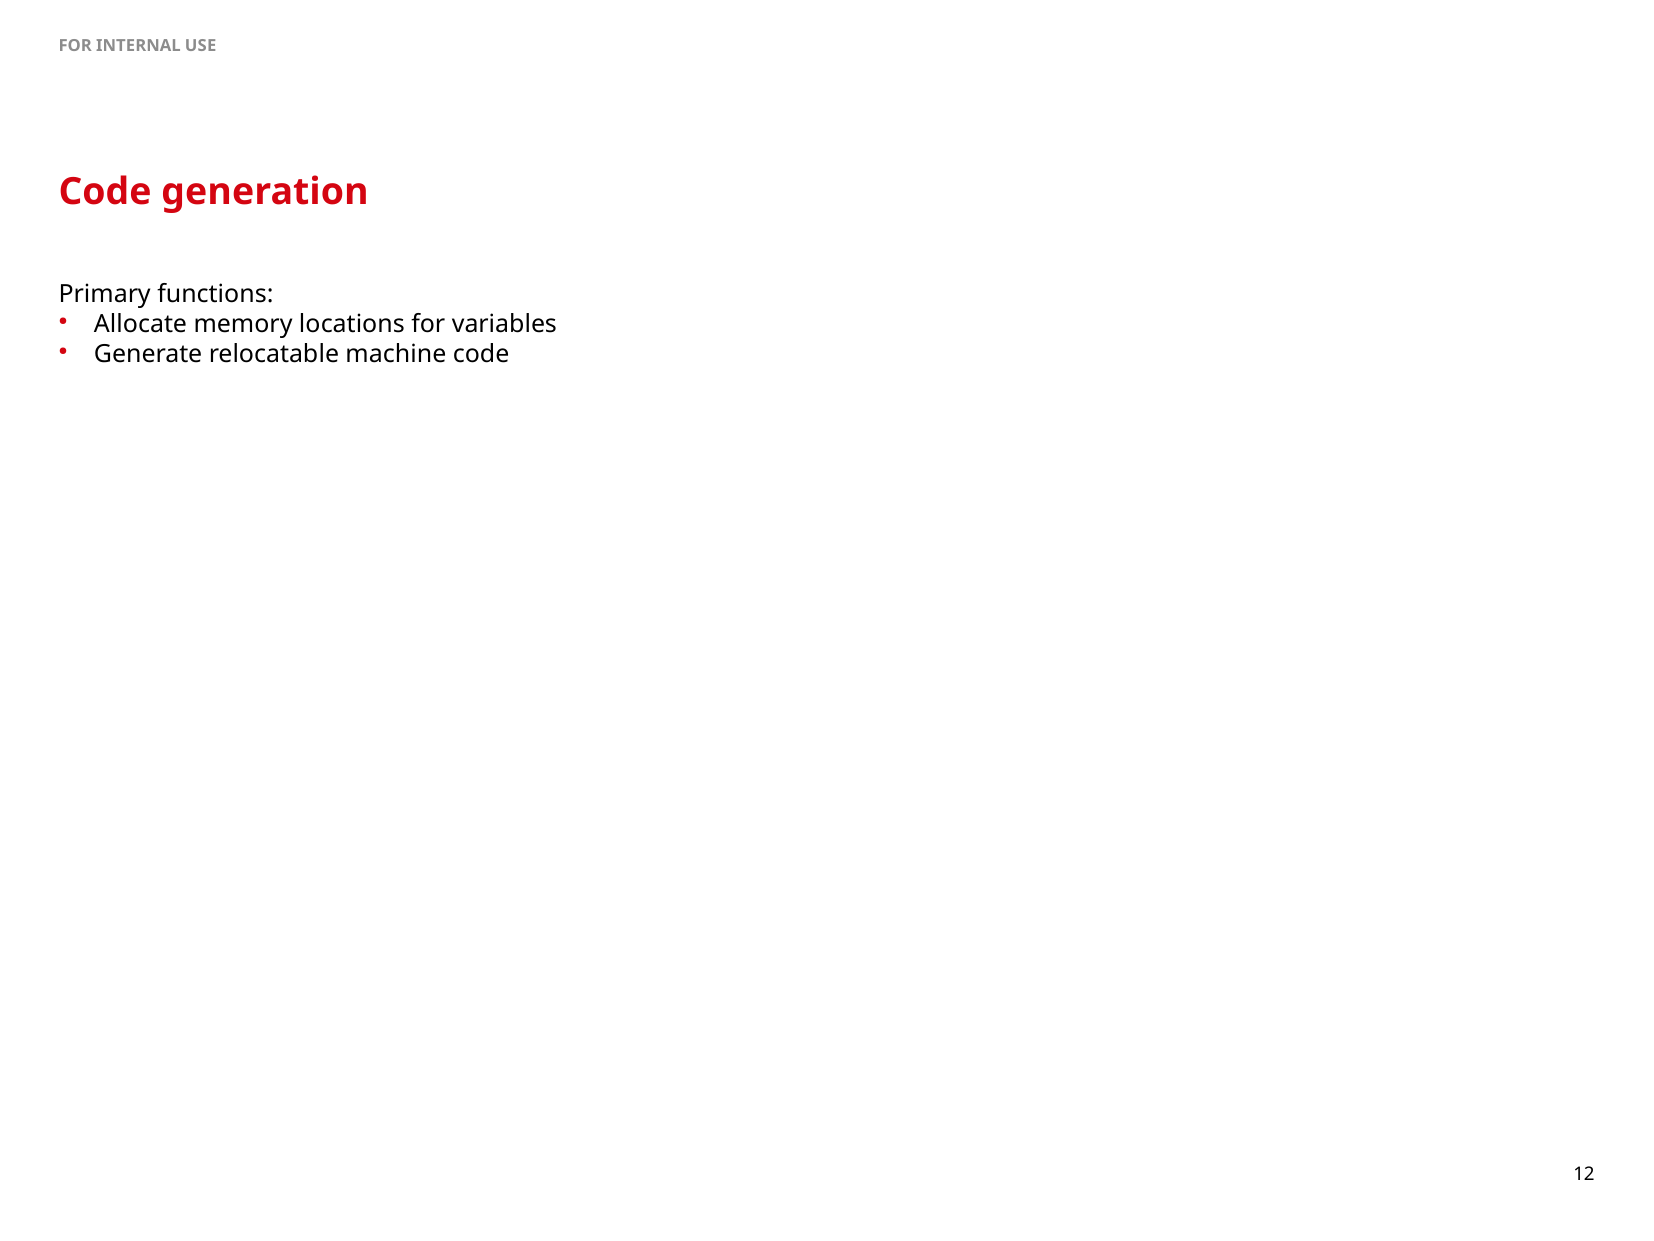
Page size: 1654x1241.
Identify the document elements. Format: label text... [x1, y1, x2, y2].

slide_number 23 [1526, 1158, 1595, 1192]
text_box Primary functions: Allocate memory locations for variables Generate relocatable machine code [58, 277, 1572, 357]
title Code generation [58, 92, 1595, 212]
